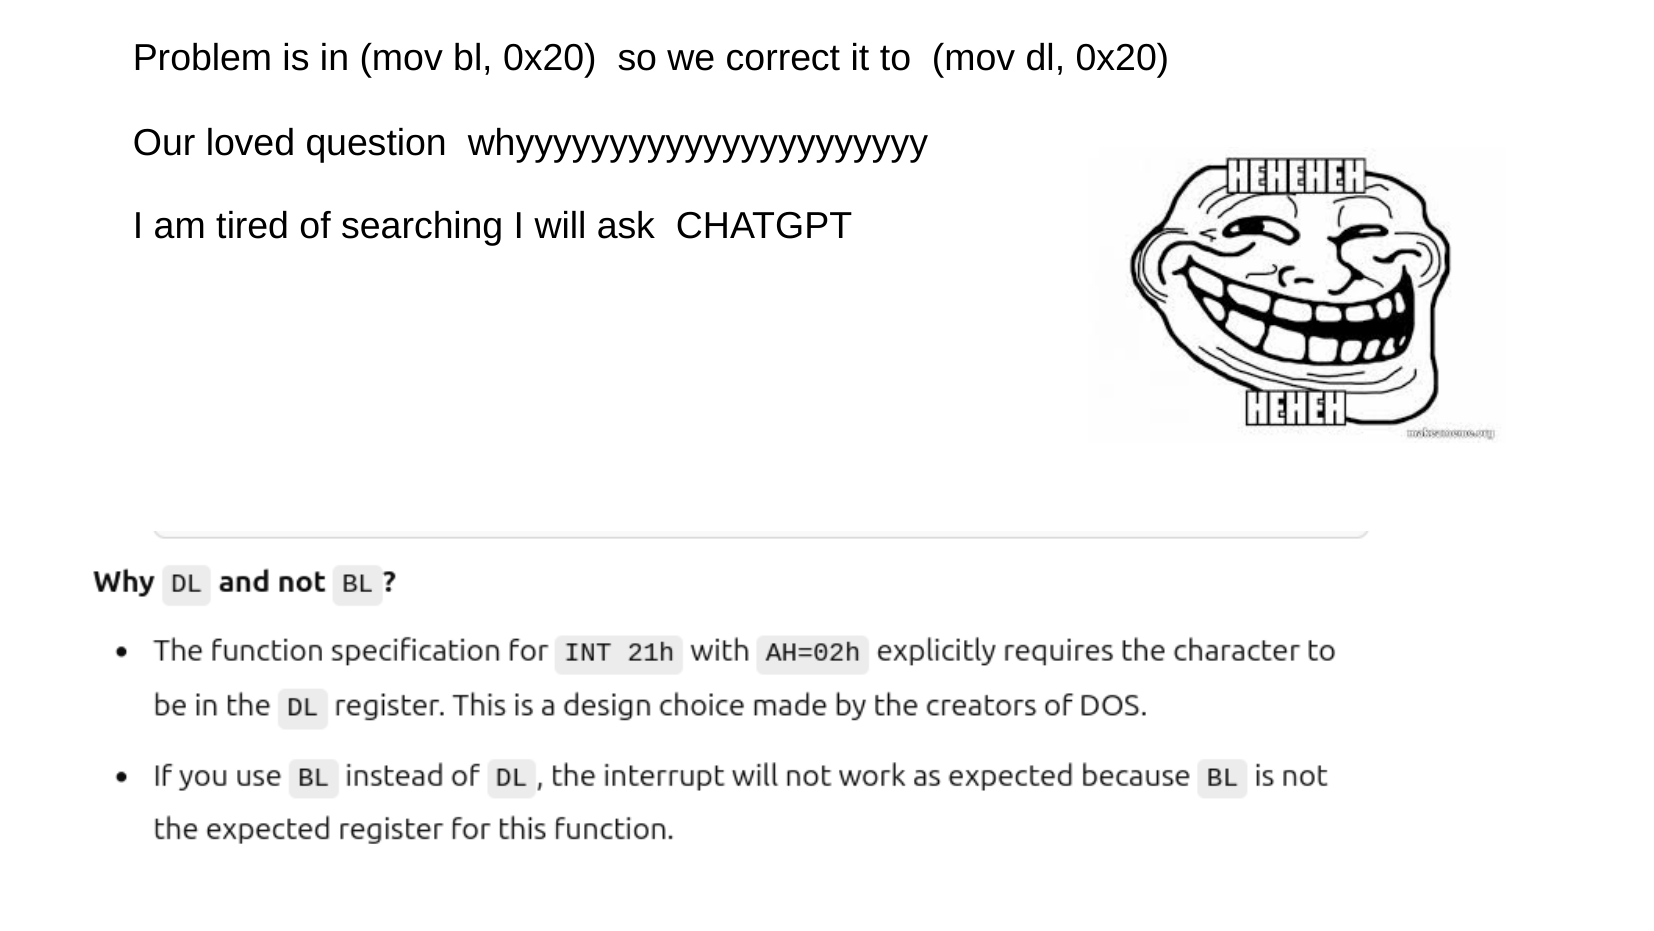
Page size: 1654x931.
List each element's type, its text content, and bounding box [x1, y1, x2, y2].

text_box Problem is in (mov bl, 0x20) so we correct it to (mov dl, 0x20) Our loved question whyyyyyyyyyyyyyyyyyyyyyy I am tired of searching I will ask CHATGPT [118, 29, 1388, 325]
picture [75, 531, 1565, 880]
picture [1088, 147, 1506, 443]
